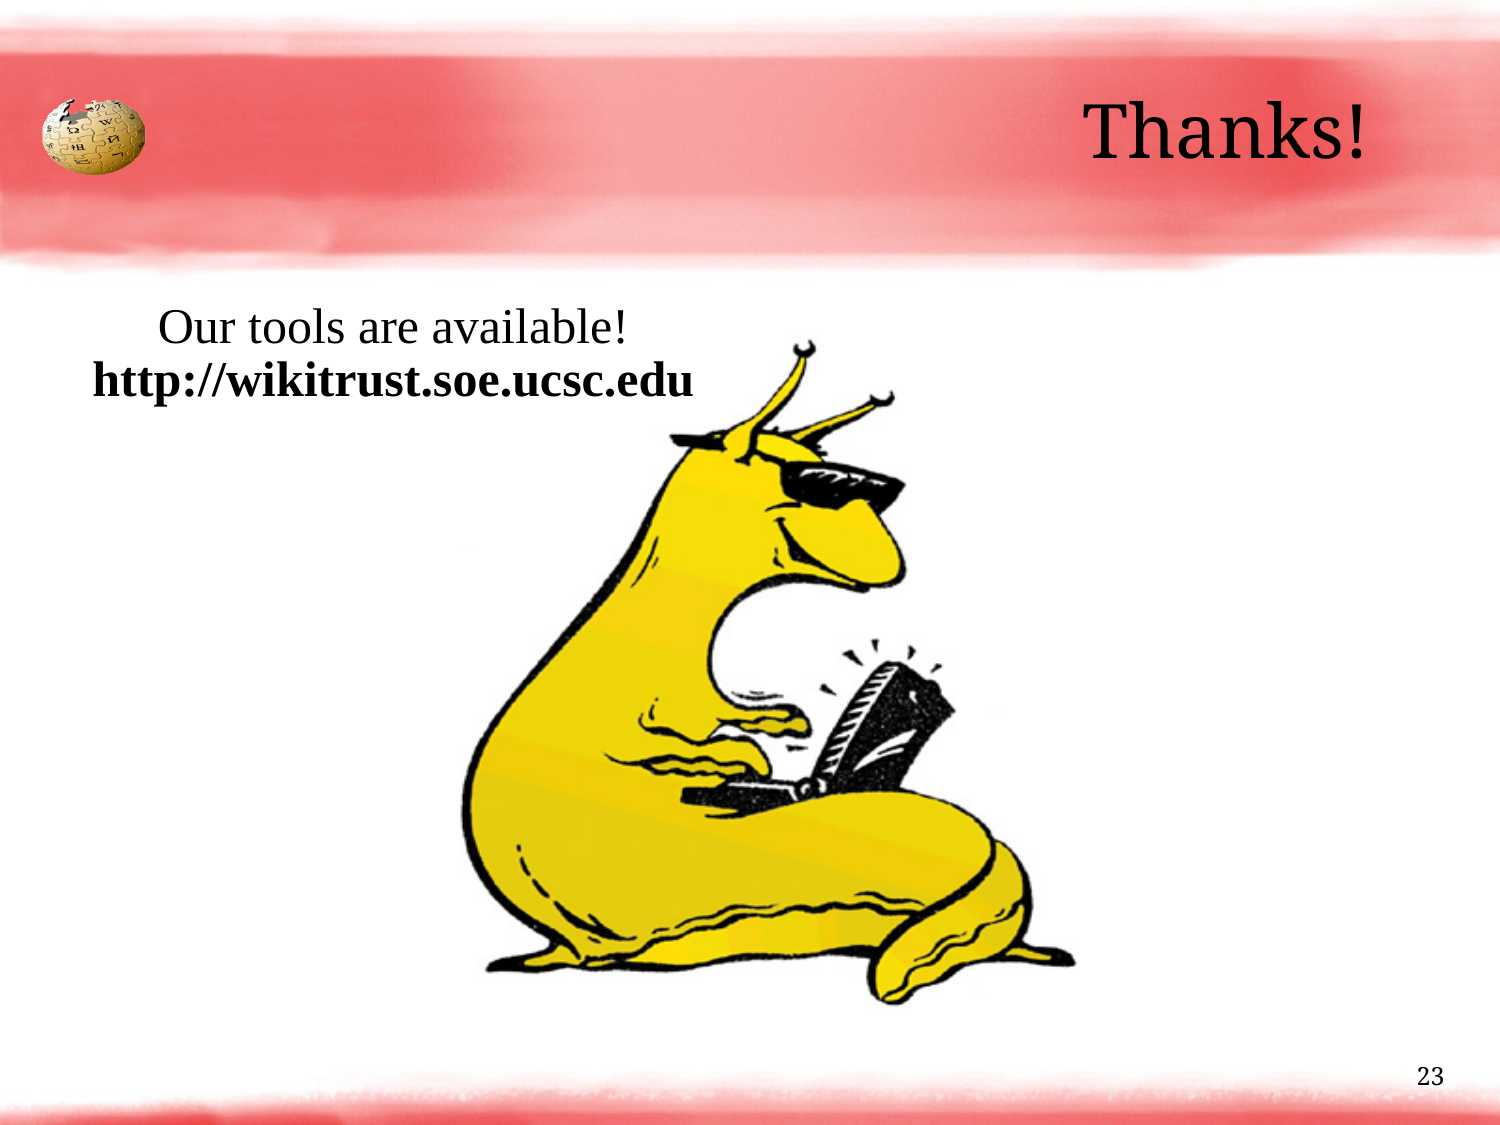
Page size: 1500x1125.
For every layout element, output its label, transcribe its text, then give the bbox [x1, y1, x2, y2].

picture [0, 0, 1500, 1125]
title Thanks! [112, 29, 1385, 230]
text_box Our tools are available! http://wikitrust.soe.ucsc.edu [74, 293, 713, 424]
